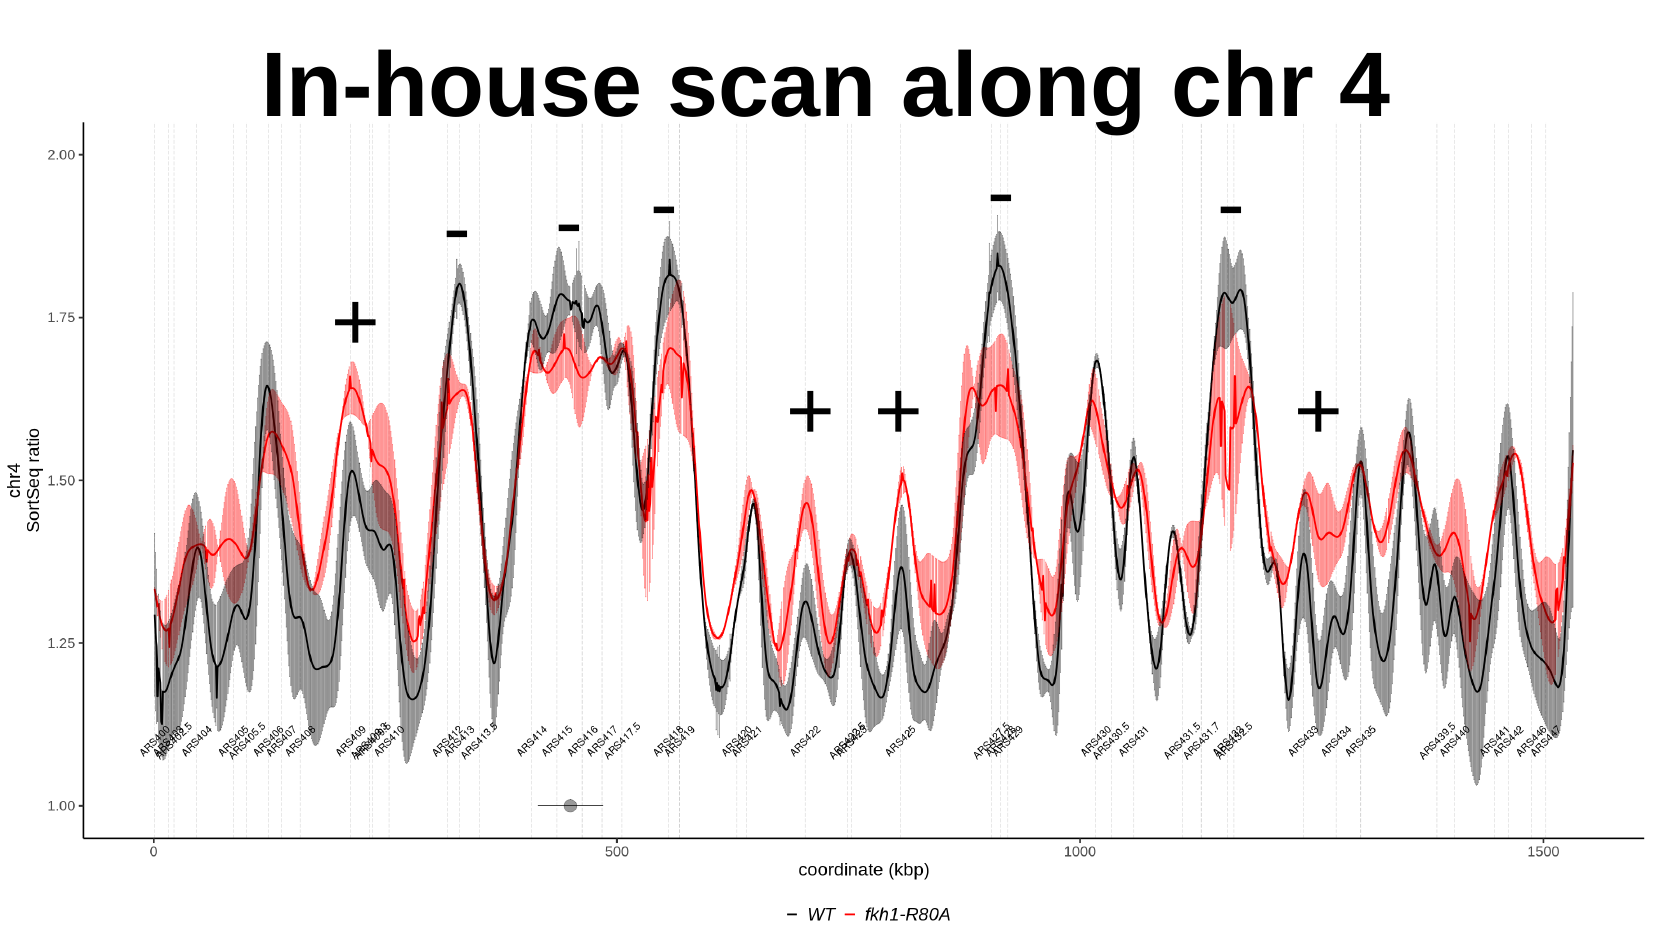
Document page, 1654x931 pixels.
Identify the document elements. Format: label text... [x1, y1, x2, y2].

text_box - [1202, 149, 1260, 258]
text_box - [635, 149, 694, 258]
picture [0, 113, 1653, 931]
title In-house scan along chr 4 [82, 7, 1571, 163]
text_box - [428, 173, 487, 282]
text_box - [972, 138, 1030, 246]
text_box + [1279, 356, 1358, 465]
text_box + [860, 356, 939, 465]
text_box + [771, 356, 850, 465]
text_box - [541, 167, 599, 276]
text_box + [316, 267, 395, 376]
